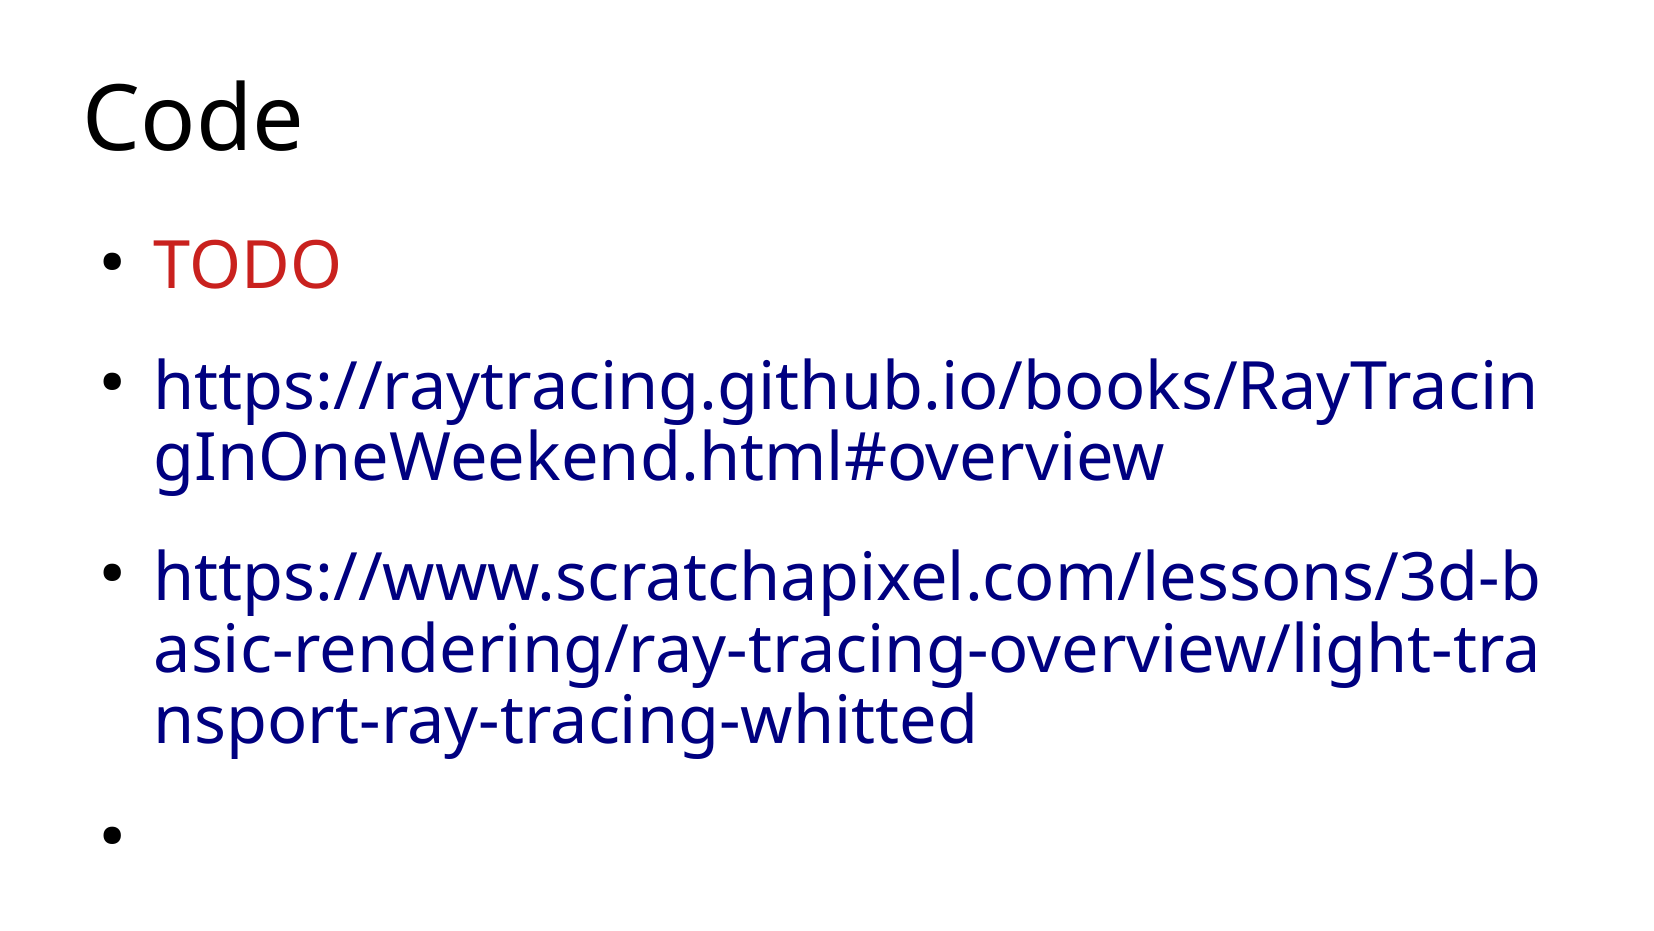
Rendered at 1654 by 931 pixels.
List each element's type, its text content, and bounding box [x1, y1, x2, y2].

list TODO https://raytracing.github.io/books/RayTracingInOneWeekend.html#overview https://www.scratchapixel.com/lessons/3d-basic-rendering/ray-tracing-overview/light-transport-ray-tracing-whitted [82, 217, 1571, 758]
title Code [82, 37, 1571, 193]
